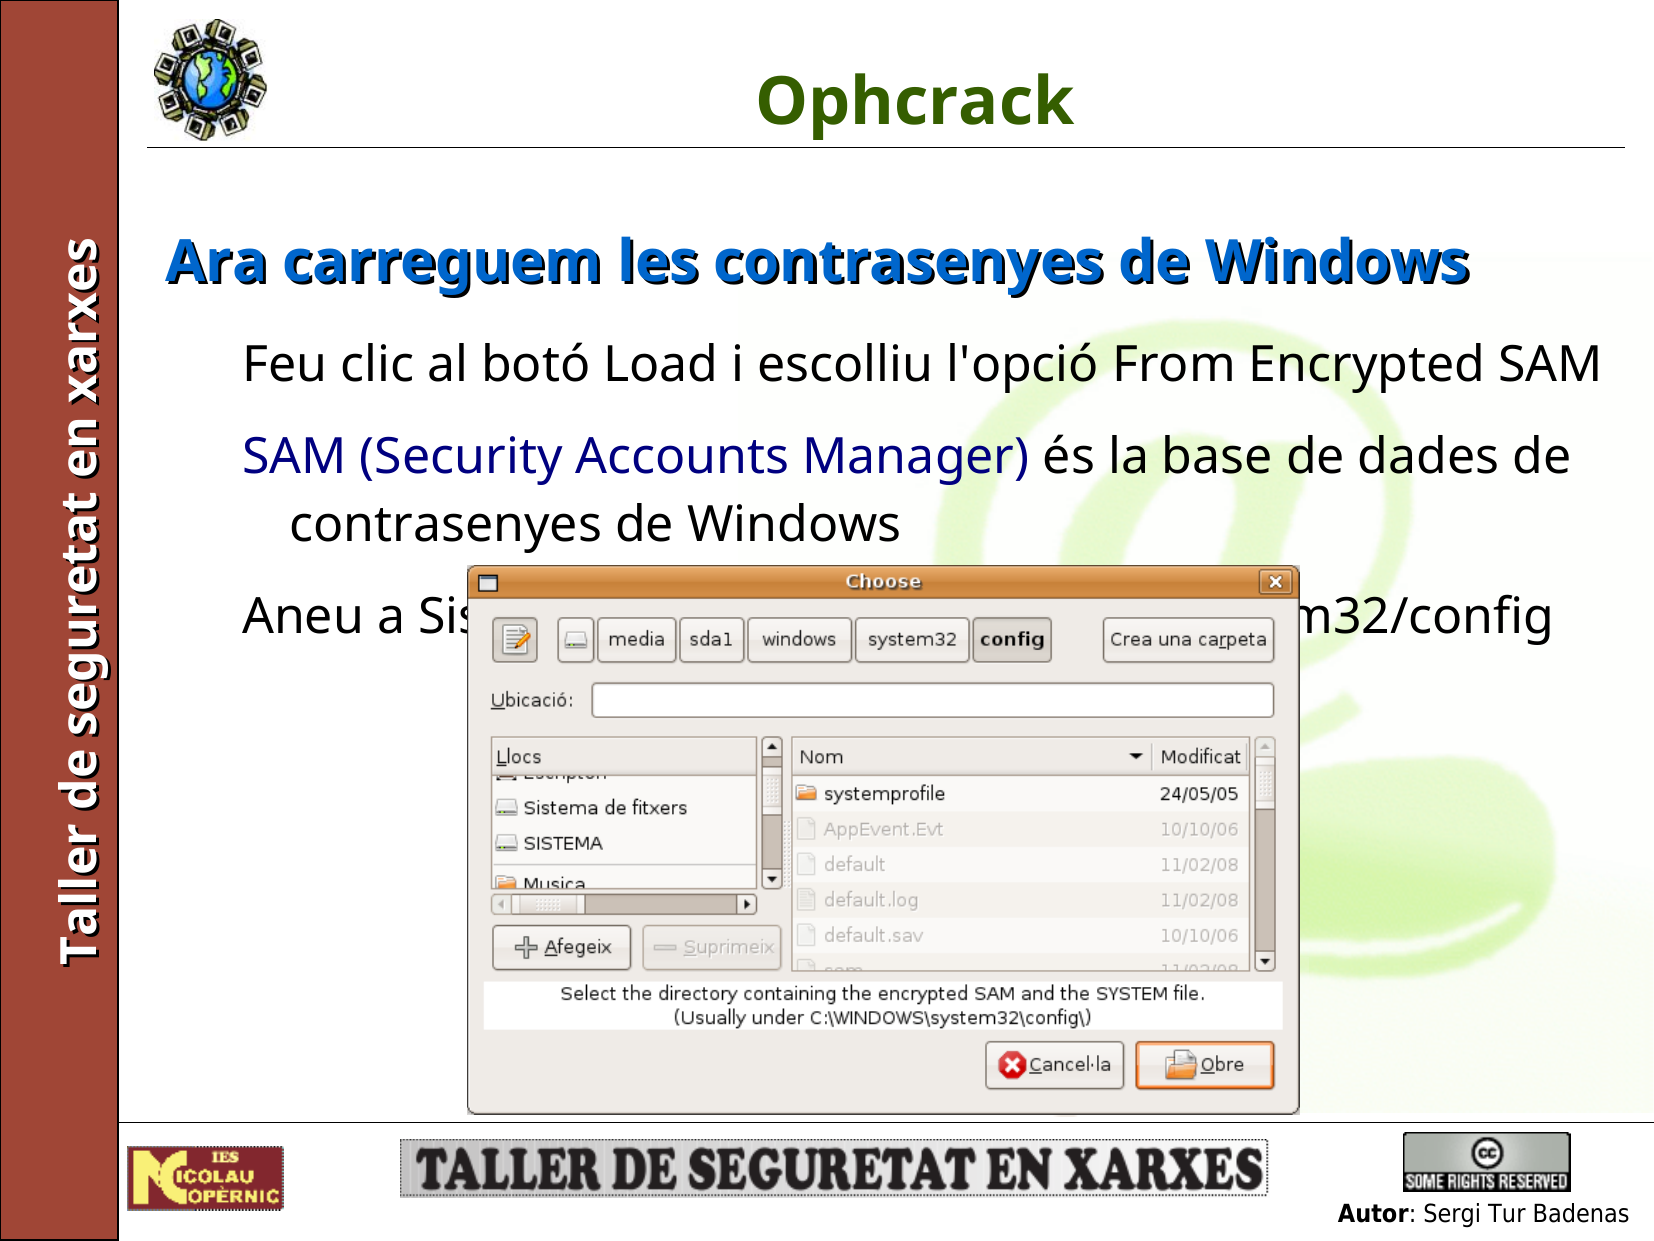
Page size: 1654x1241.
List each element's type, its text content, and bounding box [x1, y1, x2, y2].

title Ophcrack [171, 56, 1654, 141]
picture [400, 1139, 1270, 1198]
picture [127, 1146, 284, 1211]
picture [154, 19, 268, 142]
picture [466, 252, 1654, 1117]
list Ara carreguem les contrasenyes de Windows Feu clic al botó Load i escolliu l'opció From Encrypted SAM SAM (Security Accounts Manager) és la base de dades de contrasenyes de Windows Aneu a Sistema /media/sda1/Windows/System32/config [147, 219, 1636, 1055]
picture [1403, 1132, 1571, 1192]
